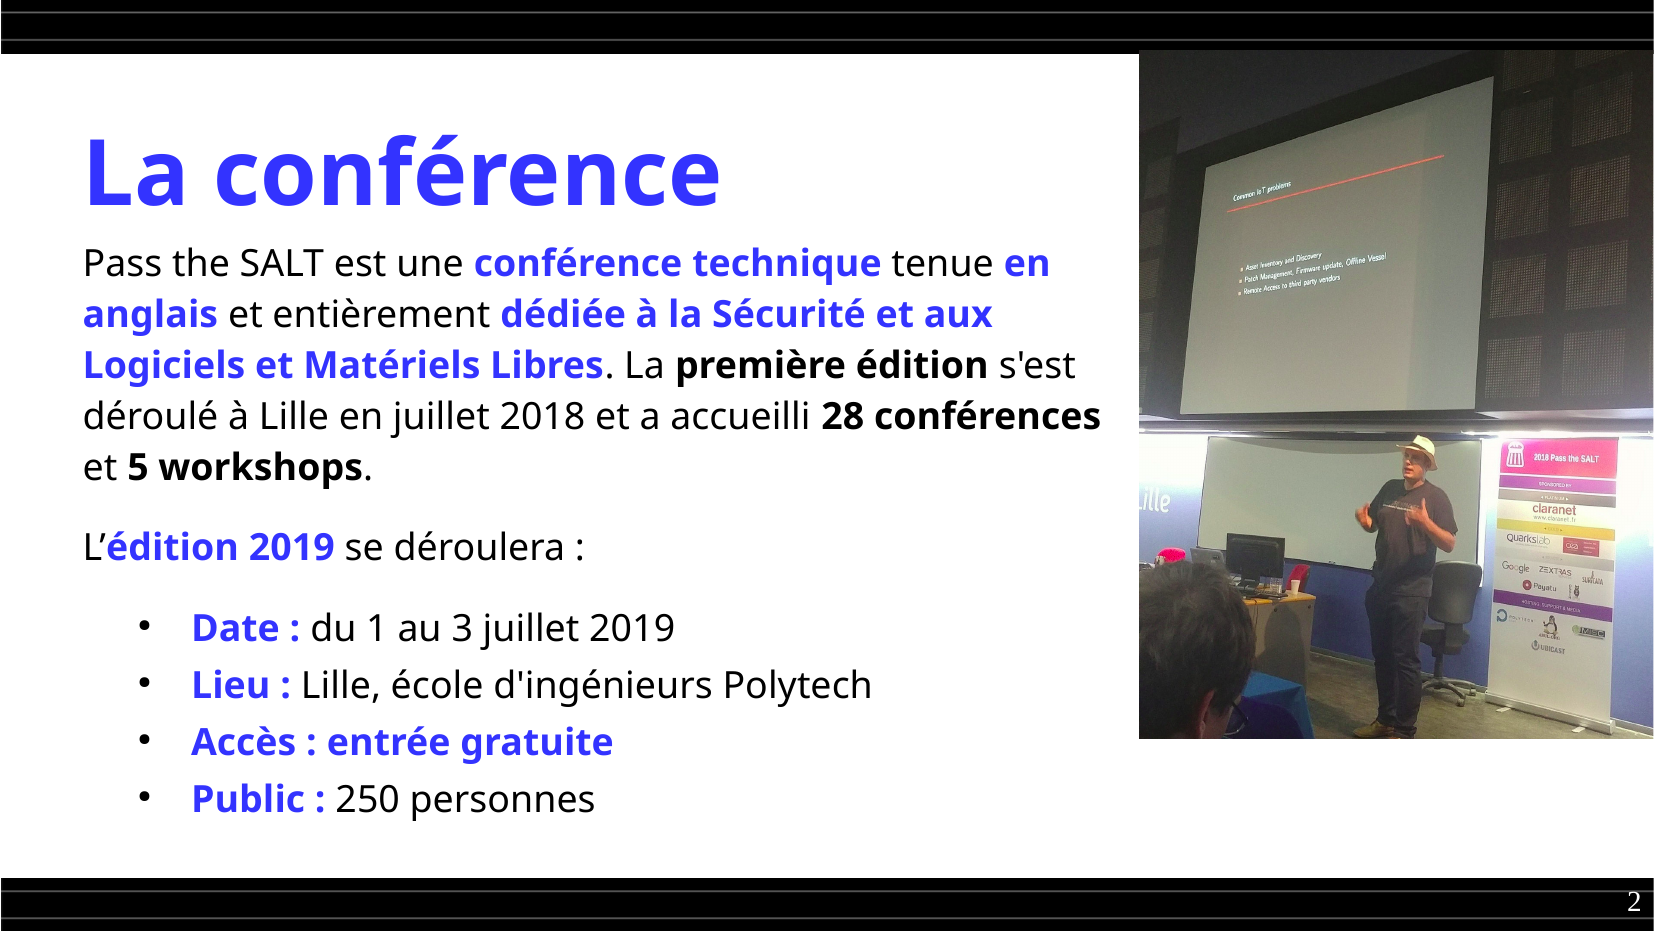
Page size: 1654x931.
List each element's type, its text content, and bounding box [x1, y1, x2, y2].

picture [1, 878, 1654, 931]
picture [1, 0, 1654, 739]
list Pass the SALT est une conférence technique tenue en anglais et entièrement dédiée à la Sécurité et aux Logiciels et Matériels Libres. La première édition s'est déroulé à Lille en juillet 2018 et a accueilli 28 conférences et 5 workshops. L’édition 2019 se déroulera : Date : du 1 au 3 juillet 2019 Lieu : Lille, école d'ingénieurs Polytech Accès : entrée gratuite Public : 250 personnes [82, 236, 1134, 851]
title La conférence [82, 92, 1139, 249]
